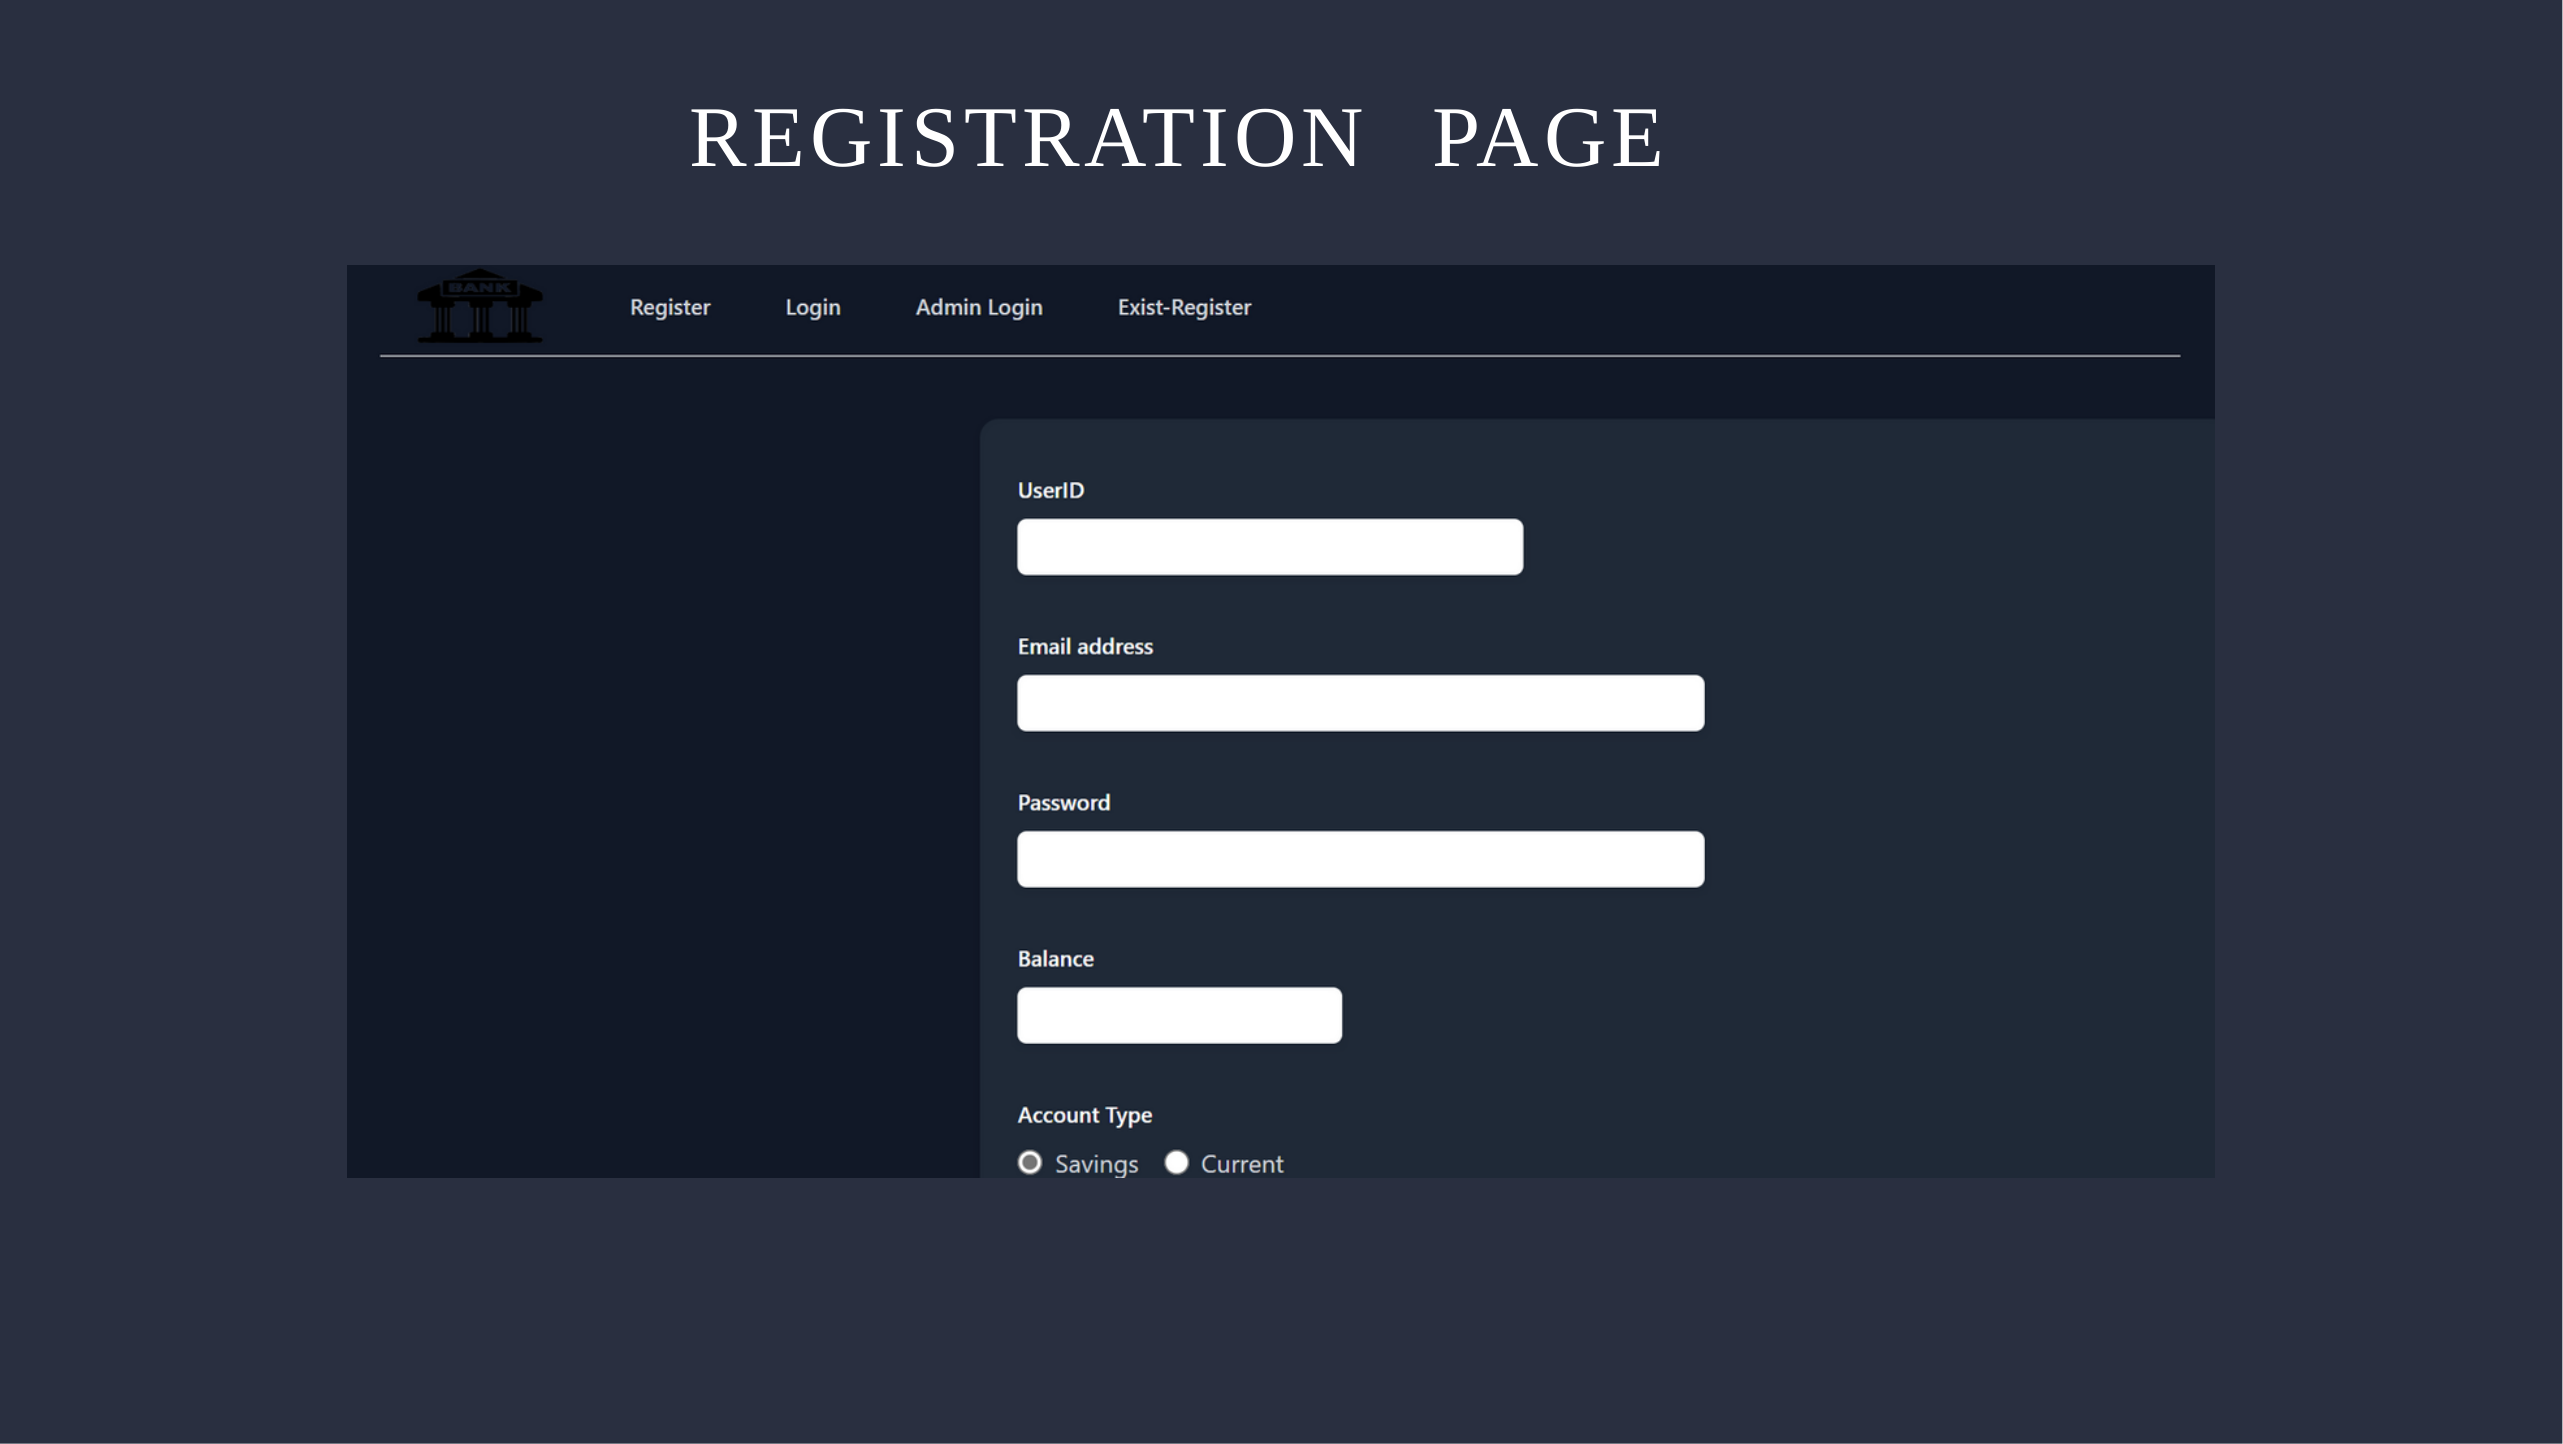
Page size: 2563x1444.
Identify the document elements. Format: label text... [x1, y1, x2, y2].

picture [347, 265, 2215, 1178]
title REGISTRATION PAGE [687, 77, 1681, 321]
